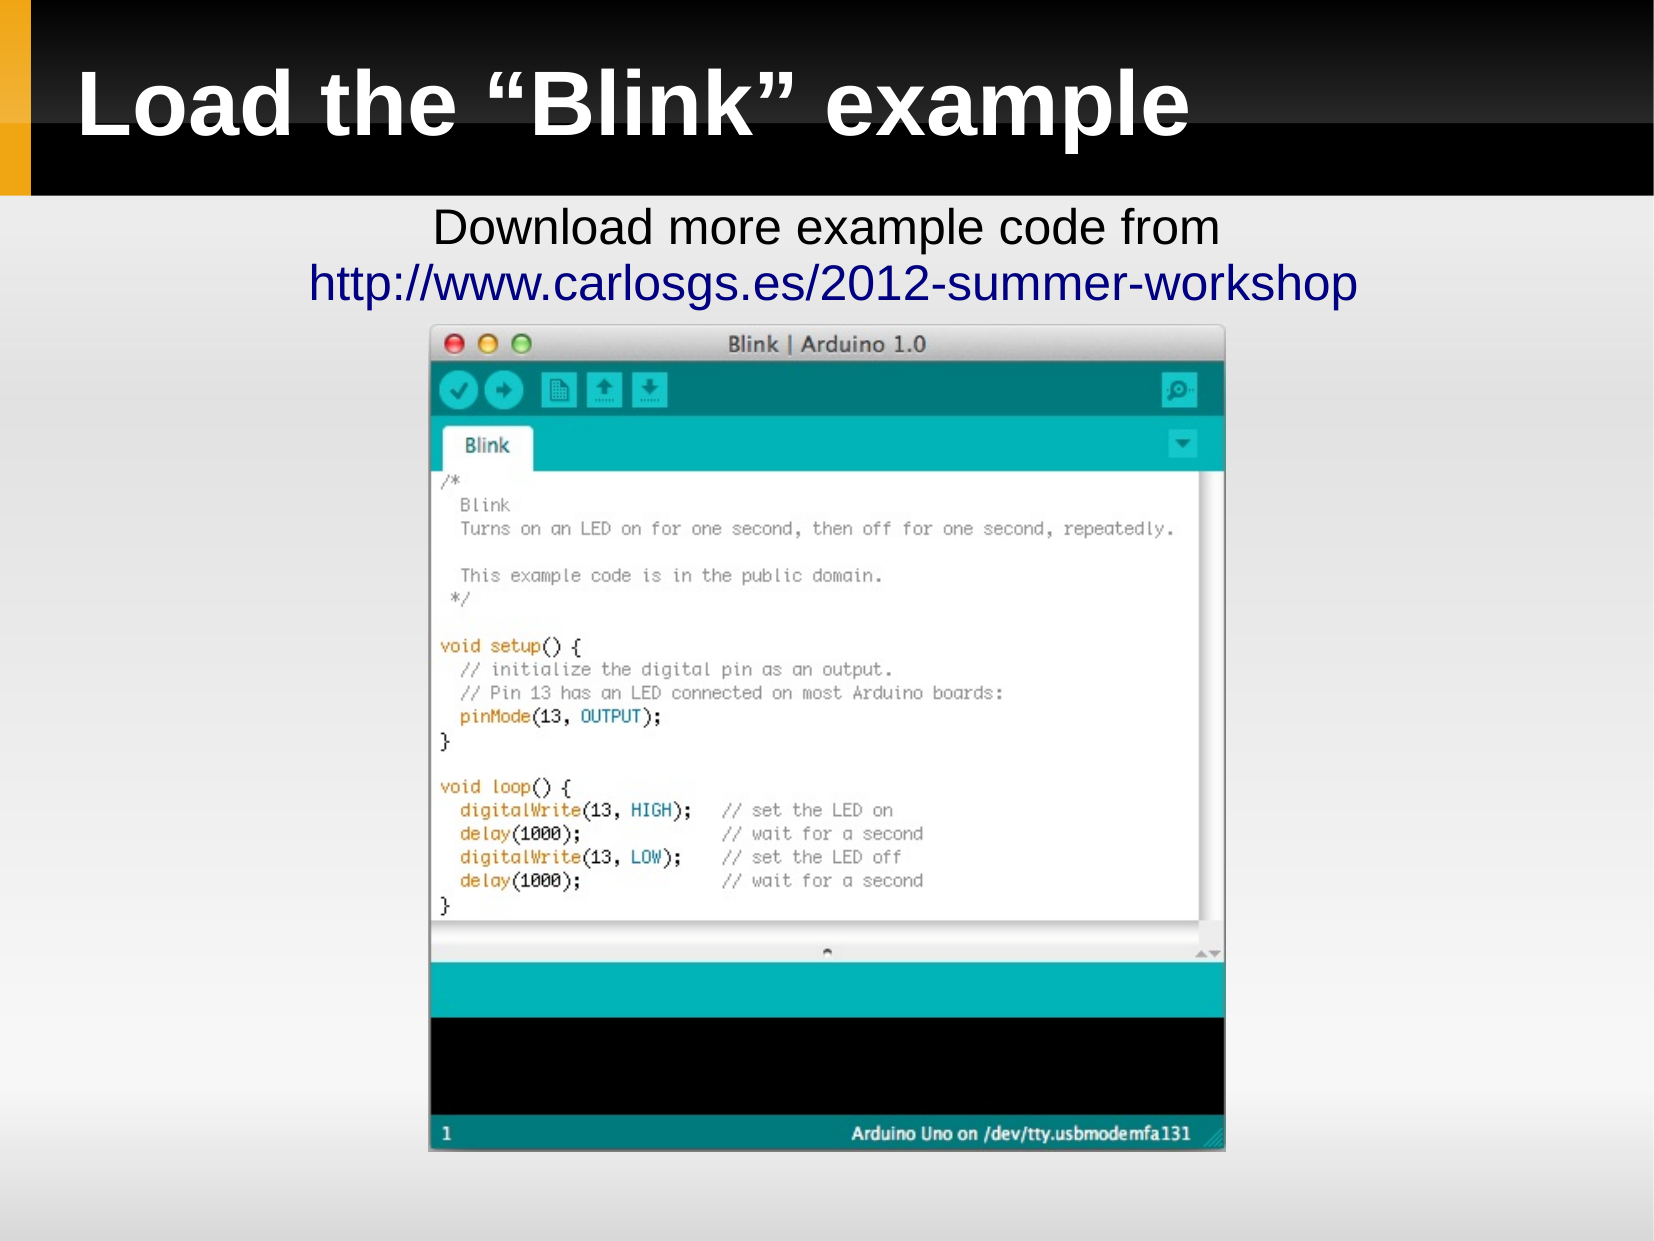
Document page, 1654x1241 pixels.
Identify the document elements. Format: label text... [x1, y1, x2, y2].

title Load the “Blink” example [76, 0, 1565, 208]
picture [0, 0, 1654, 1241]
text_box Download more example code from http://www.carlosgs.es/2012-summer-workshop [132, 188, 1521, 1134]
